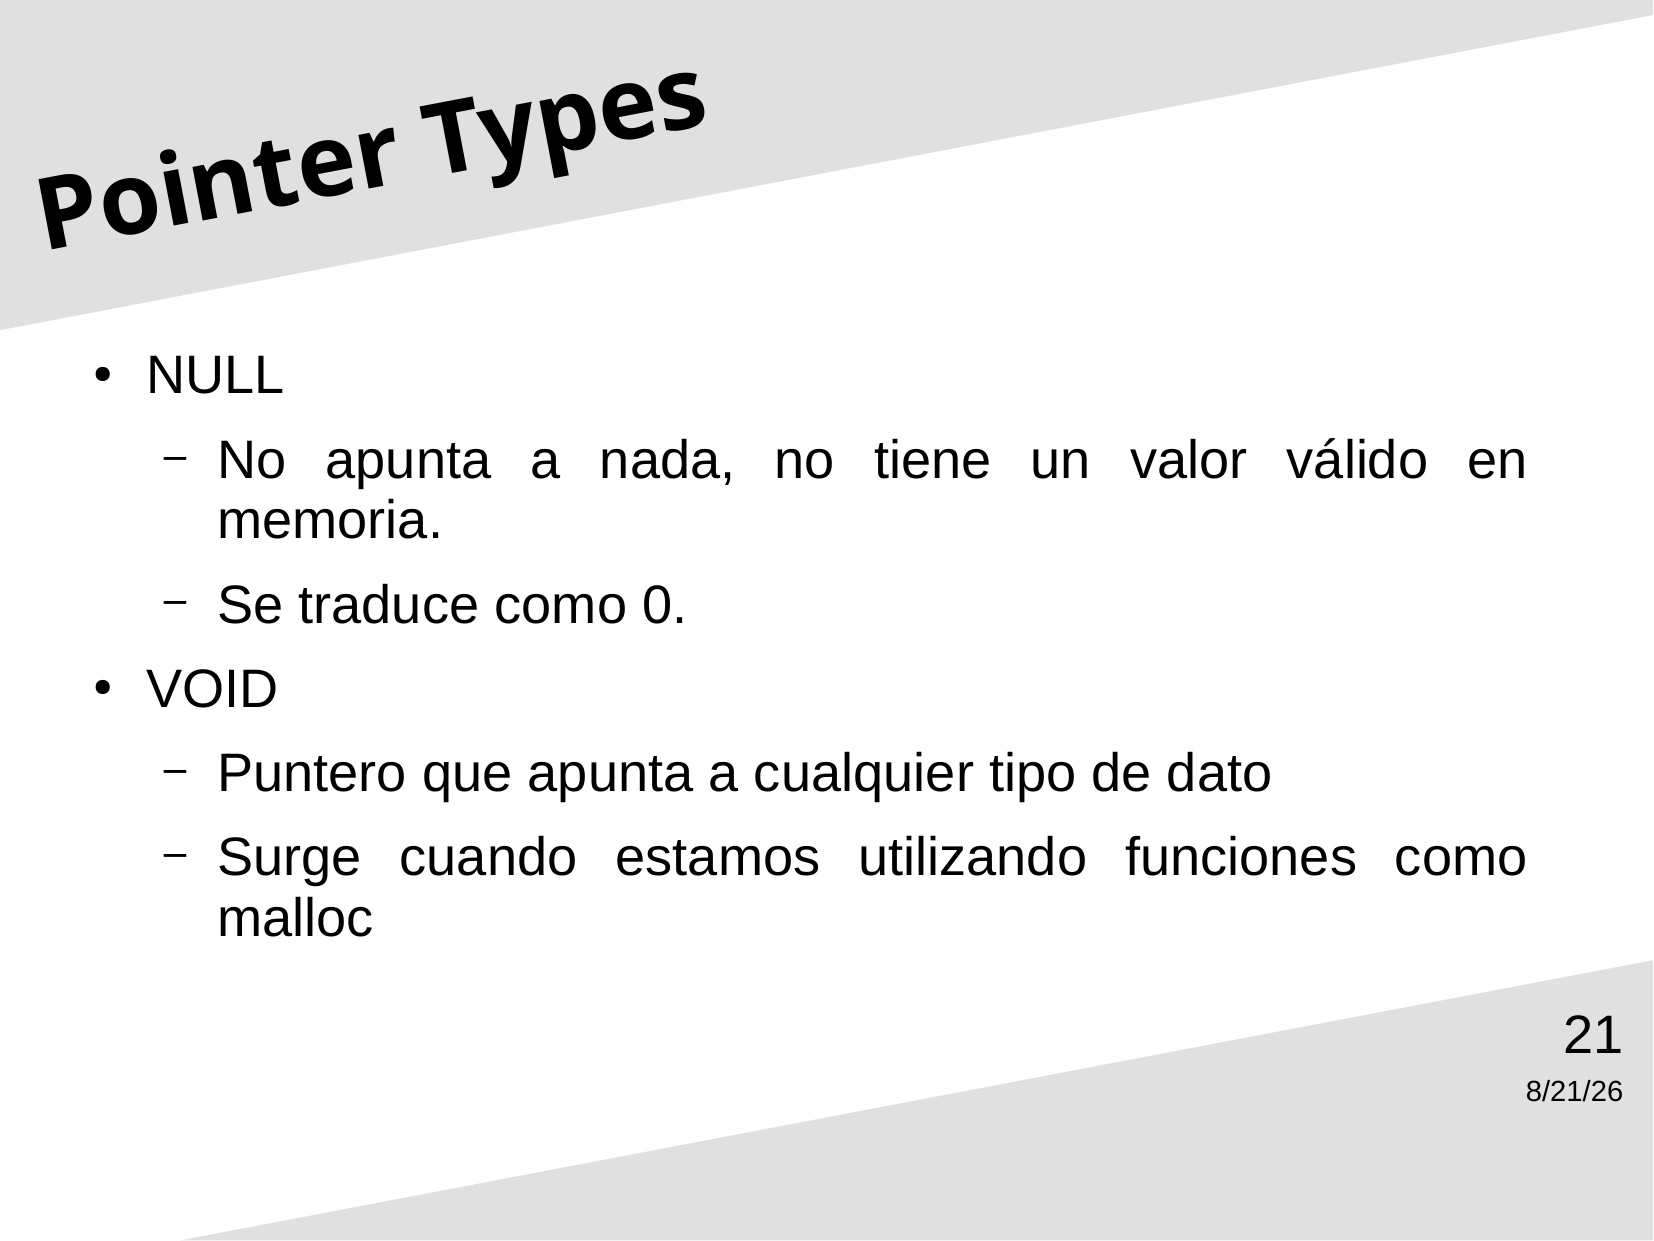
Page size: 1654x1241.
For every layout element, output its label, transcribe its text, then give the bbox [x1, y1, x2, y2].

title Pointer Types [16, 0, 1518, 315]
list NULL No apunta a nada, no tiene un valor válido en memoria. Se traduce como 0. VOID Puntero que apunta a cualquier tipo de dato Surge cuando estamos utilizando funciones como malloc [75, 345, 1531, 1065]
